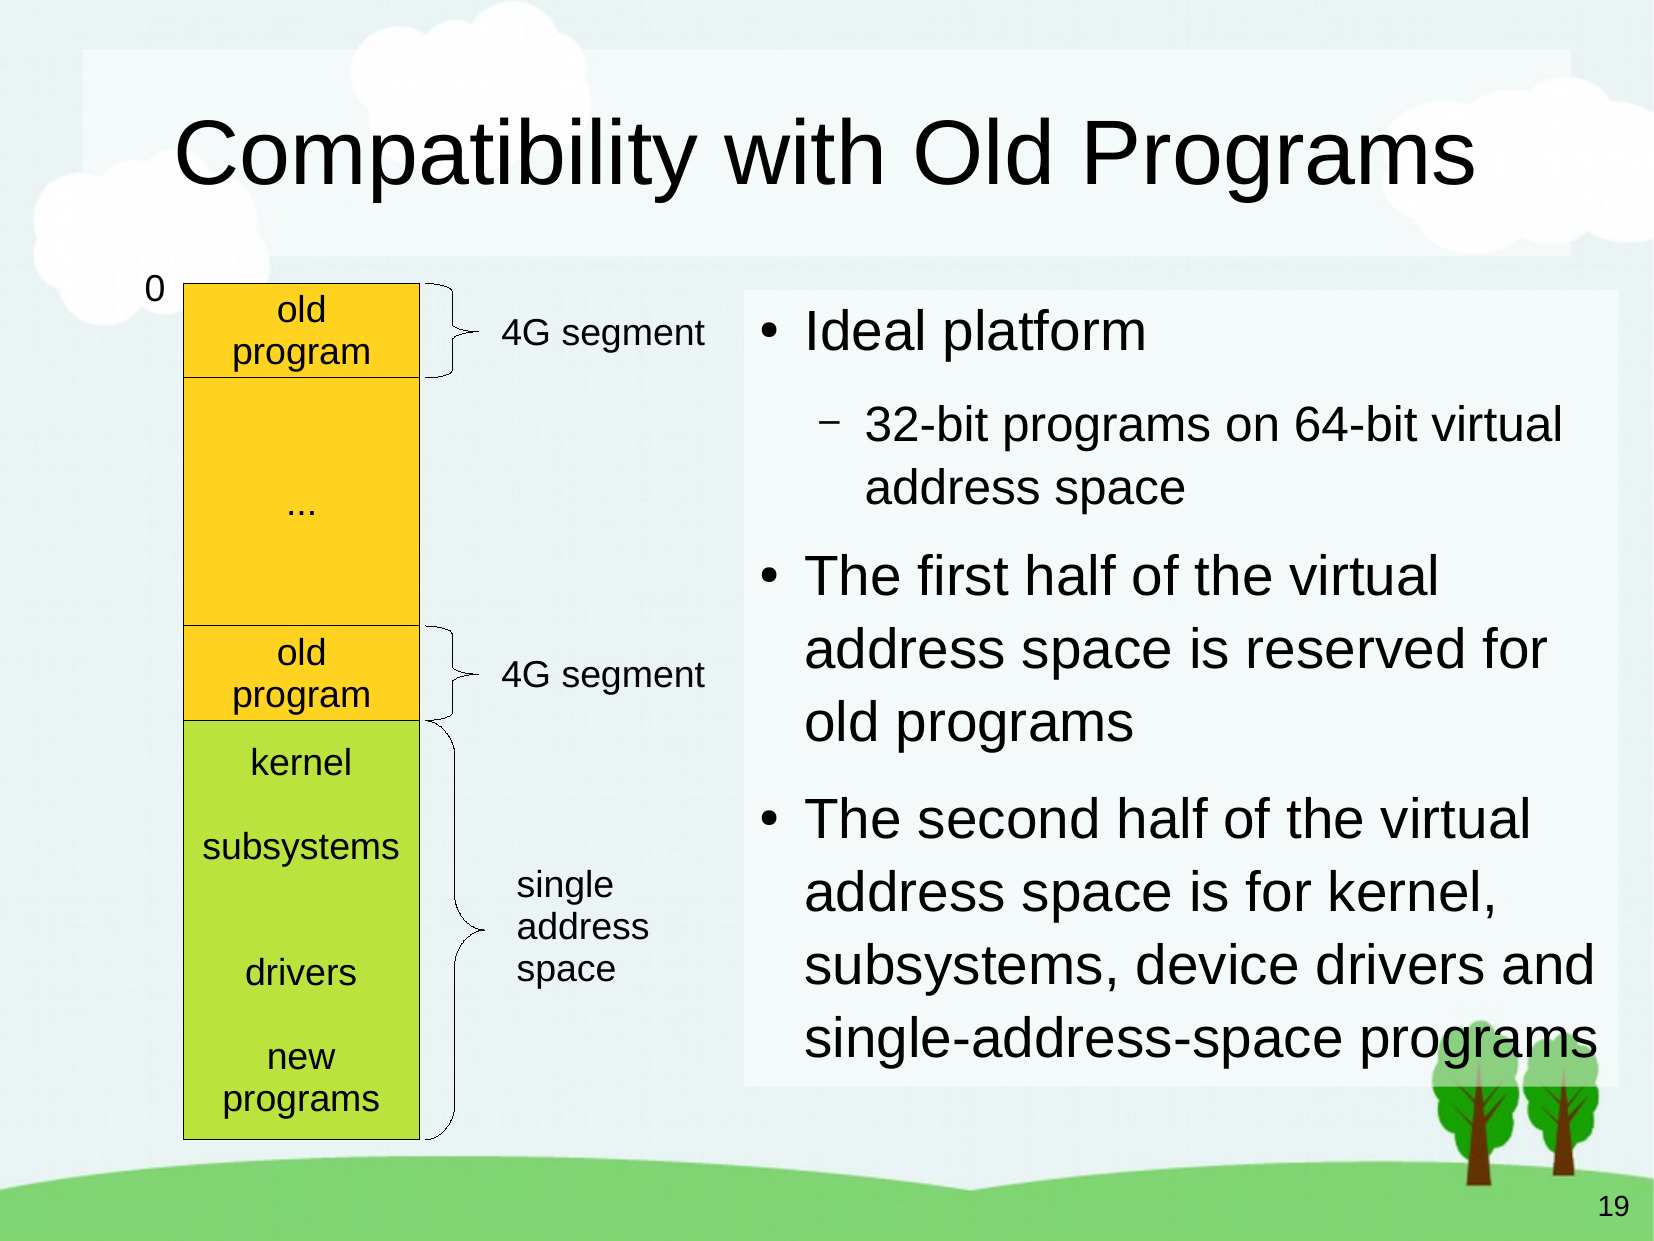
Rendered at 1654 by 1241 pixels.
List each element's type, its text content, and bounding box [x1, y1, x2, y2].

title Compatibility with Old Programs [82, 49, 1571, 257]
text_box old program [183, 625, 420, 721]
text_box ... [183, 377, 420, 625]
text_box single address space [501, 856, 709, 1010]
picture [0, 0, 1654, 1241]
text_box old program [183, 283, 420, 377]
text_box kernel subsystems drivers new programs [183, 721, 420, 1140]
text_box 4G segment [486, 646, 721, 704]
text_box 4G segment [486, 303, 721, 361]
text_box 0 [129, 259, 181, 317]
list Ideal platform 32-bit programs on 64-bit virtual address space The first half of the virtual address space is reserved for old programs The second half of the virtual address space is for kernel, subsystems, device drivers and single-address-space programs [744, 290, 1619, 1087]
